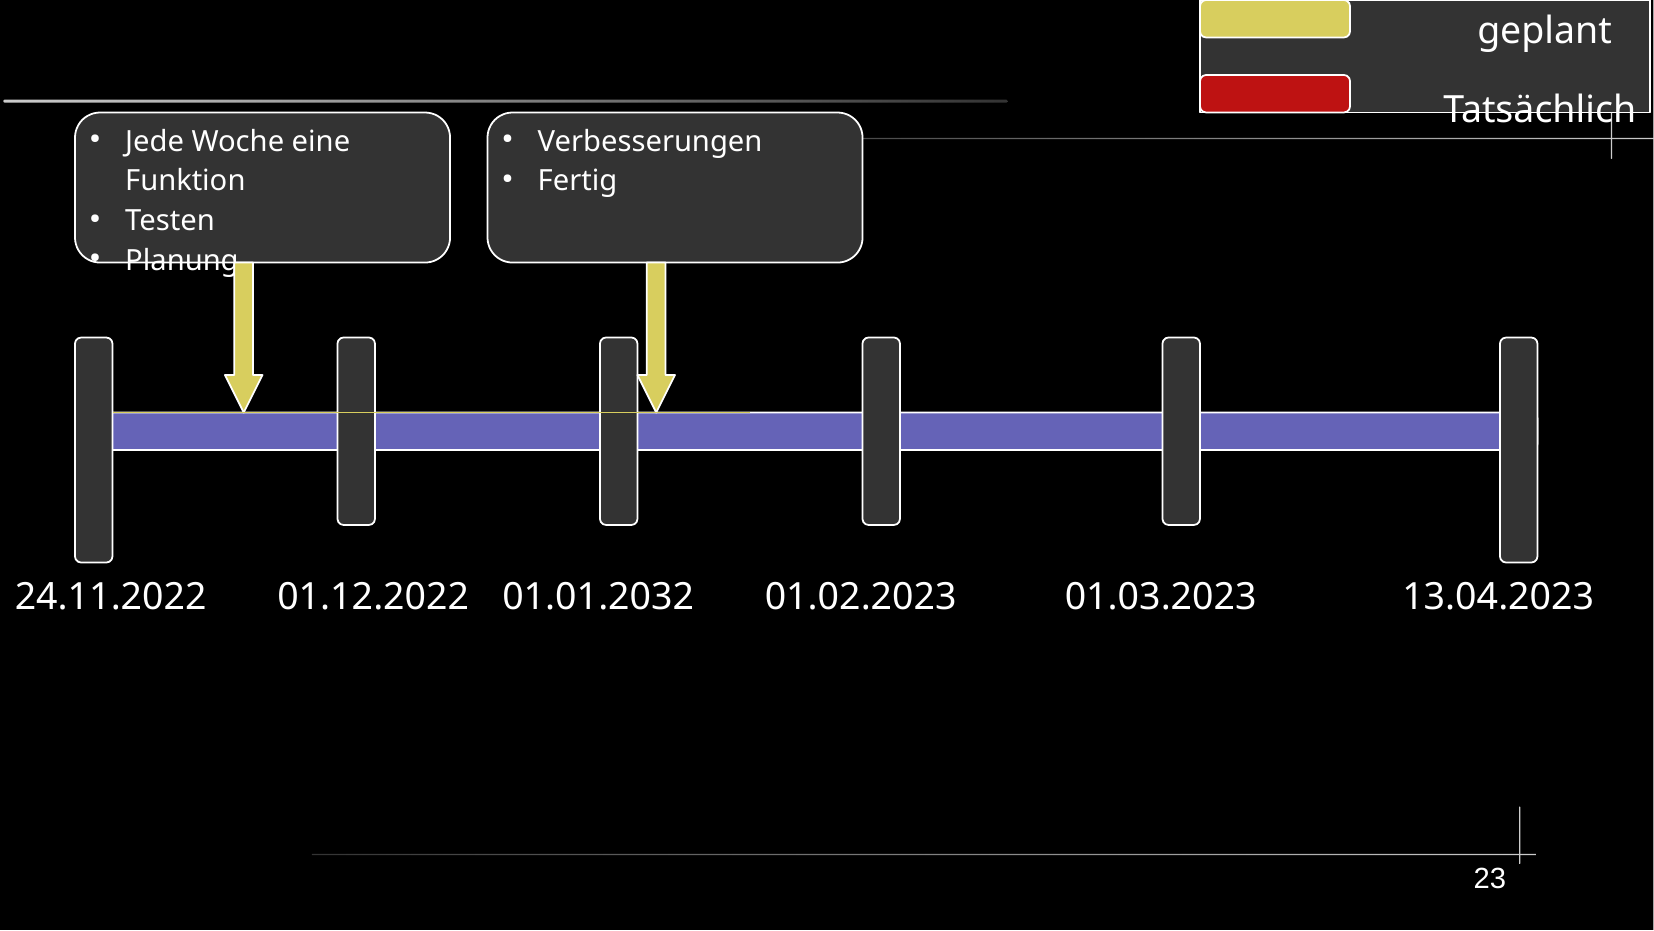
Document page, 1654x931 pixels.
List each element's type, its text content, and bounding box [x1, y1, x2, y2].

text_box [76, 245, 449, 412]
text_box 01.12.2022 [262, 562, 487, 662]
text_box Jede Woche eine Funktion Testen Planung [75, 112, 451, 245]
text_box [207, 256, 215, 263]
text_box 01.01.2032 [487, 562, 713, 662]
text_box [337, 337, 376, 412]
text_box geplant [1462, 0, 1654, 49]
text_box 01.02.2023 [750, 562, 976, 662]
text_box 24.11.2022 [0, 562, 226, 662]
text_box 13.04.2023 [1387, 562, 1613, 662]
text_box Verbesserungen Fertig [487, 112, 863, 186]
text_box [1200, 0, 1651, 113]
text_box [487, 186, 863, 412]
text_box 01.03.2023 [1050, 562, 1276, 662]
text_box Tatsächlich [1428, 75, 1654, 128]
text_box [224, 256, 233, 263]
text_box [171, 256, 179, 263]
text_box [130, 251, 138, 260]
text_box [74, 337, 1538, 562]
